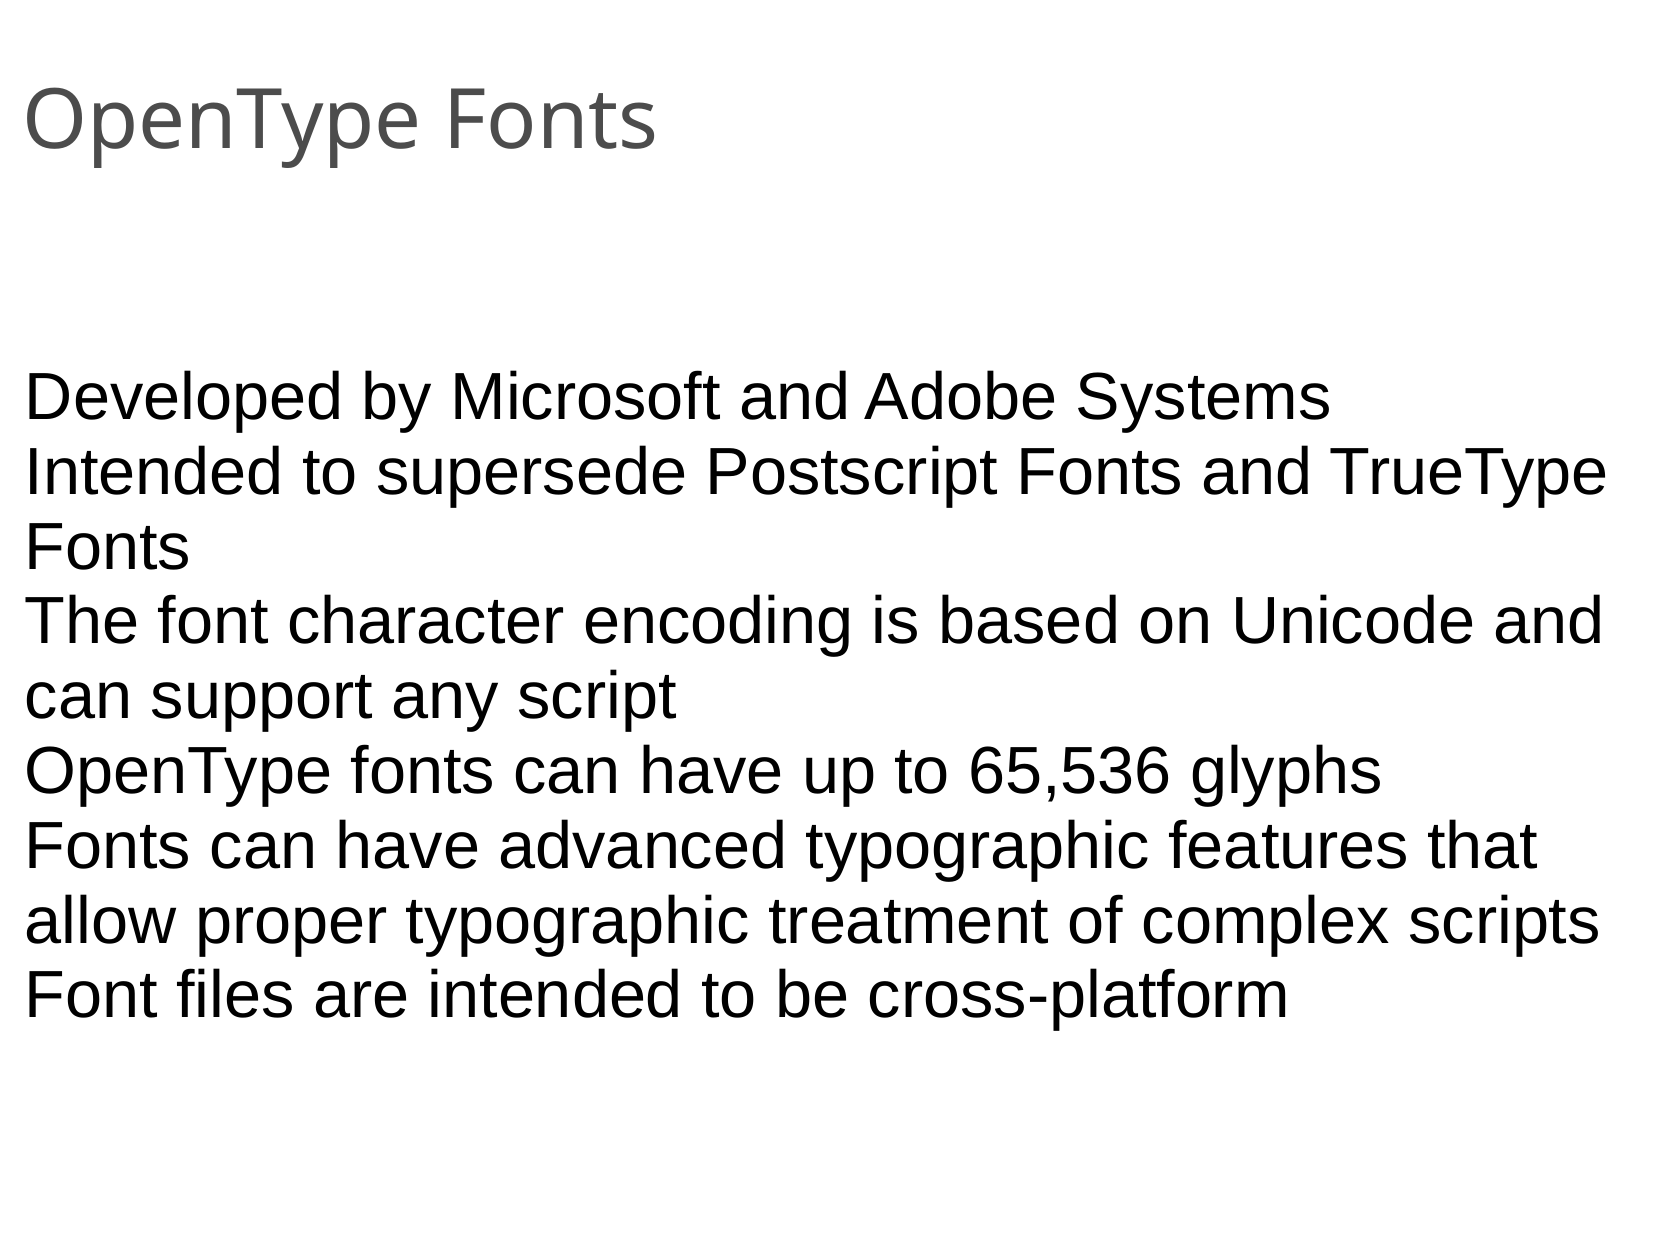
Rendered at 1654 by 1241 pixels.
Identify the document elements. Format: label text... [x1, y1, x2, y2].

subtitle Developed by Microsoft and Adobe Systems Intended to supersede Postscript Fonts and TrueType Fonts The font character encoding is based on Unicode and can support any script OpenType fonts can have up to 65,536 glyphs Fonts can have advanced typographic features that allow proper typographic treatment of complex scripts Font files are intended to be cross-platform [25, 233, 1654, 1158]
title OpenType Fonts [22, 26, 1654, 205]
